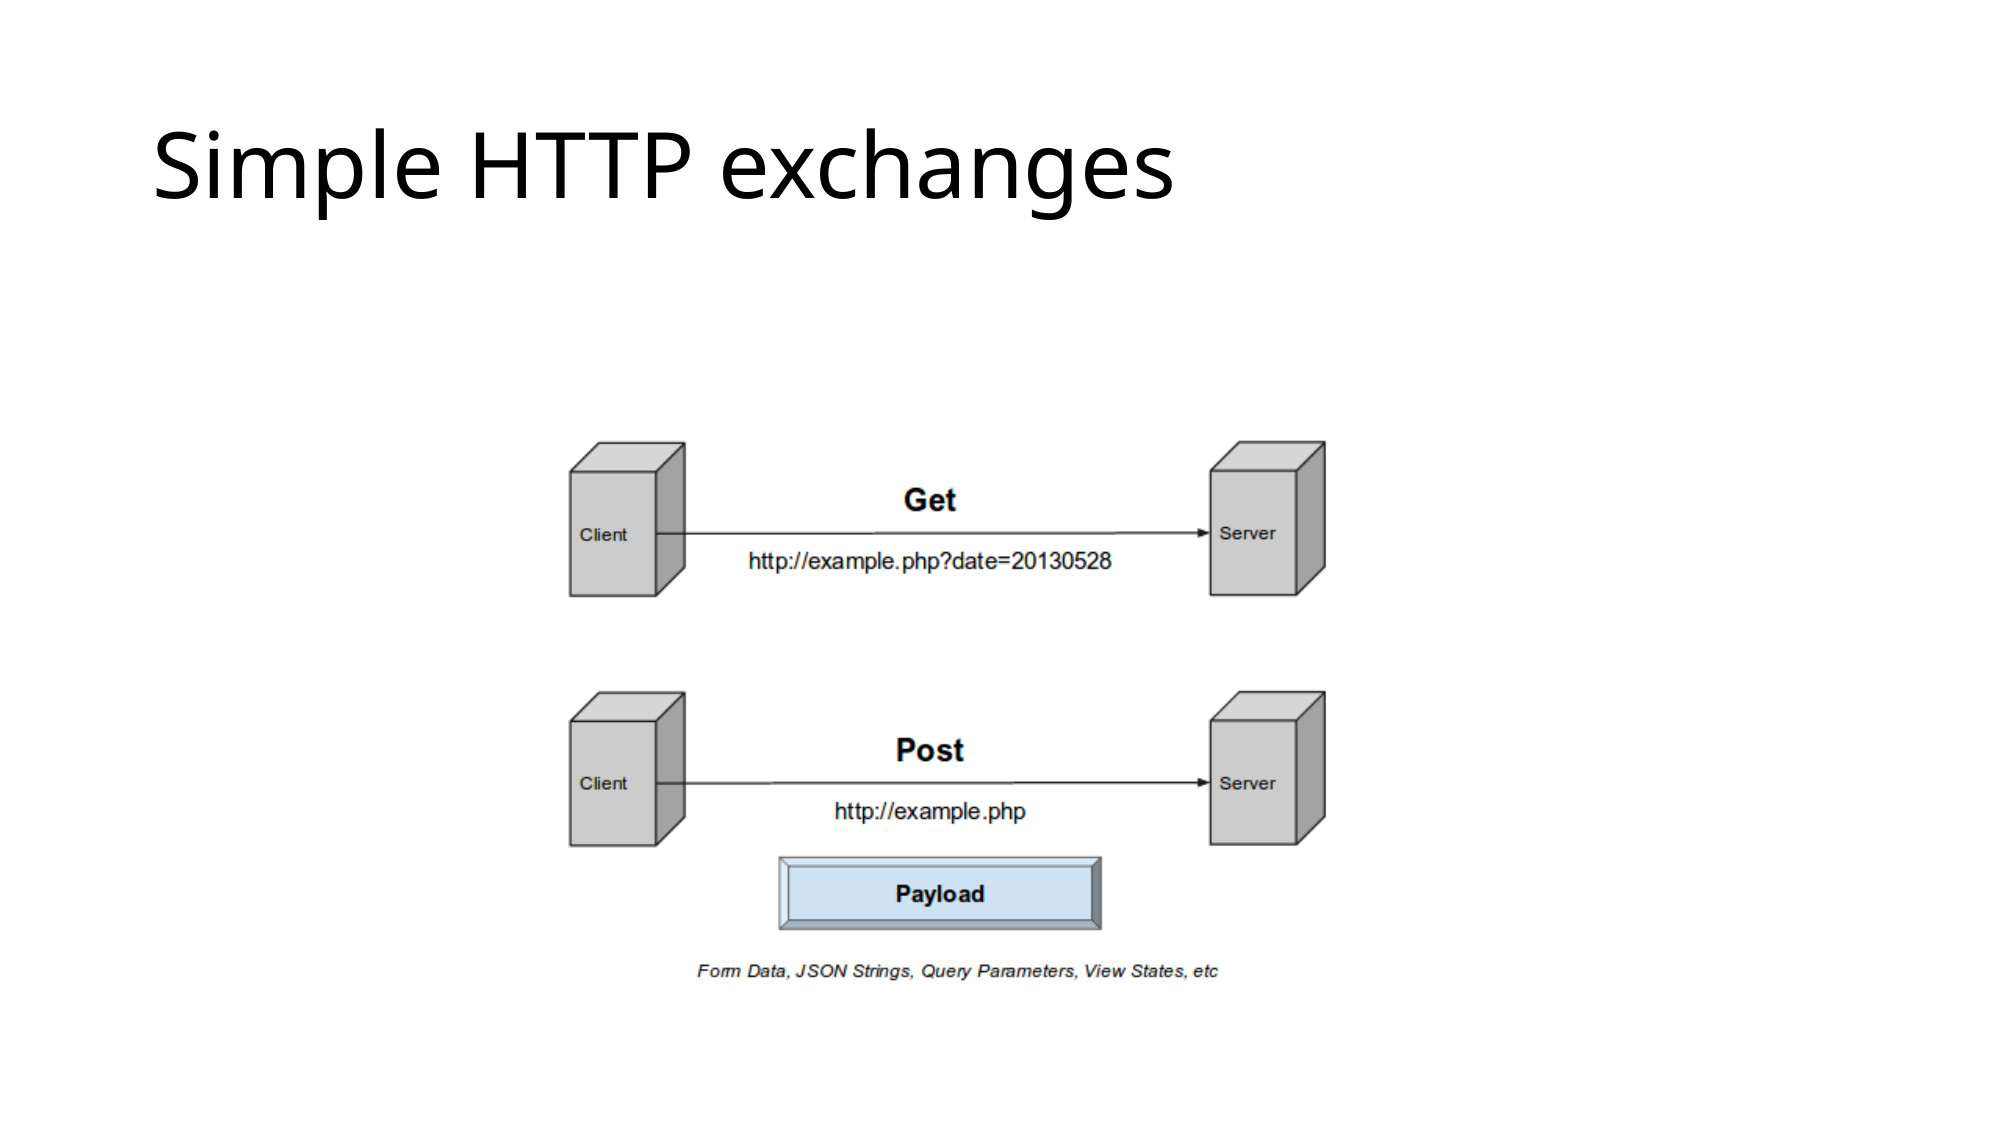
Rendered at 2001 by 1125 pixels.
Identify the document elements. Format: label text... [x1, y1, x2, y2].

picture [547, 427, 1337, 994]
title Simple HTTP exchanges [137, 59, 1863, 278]
